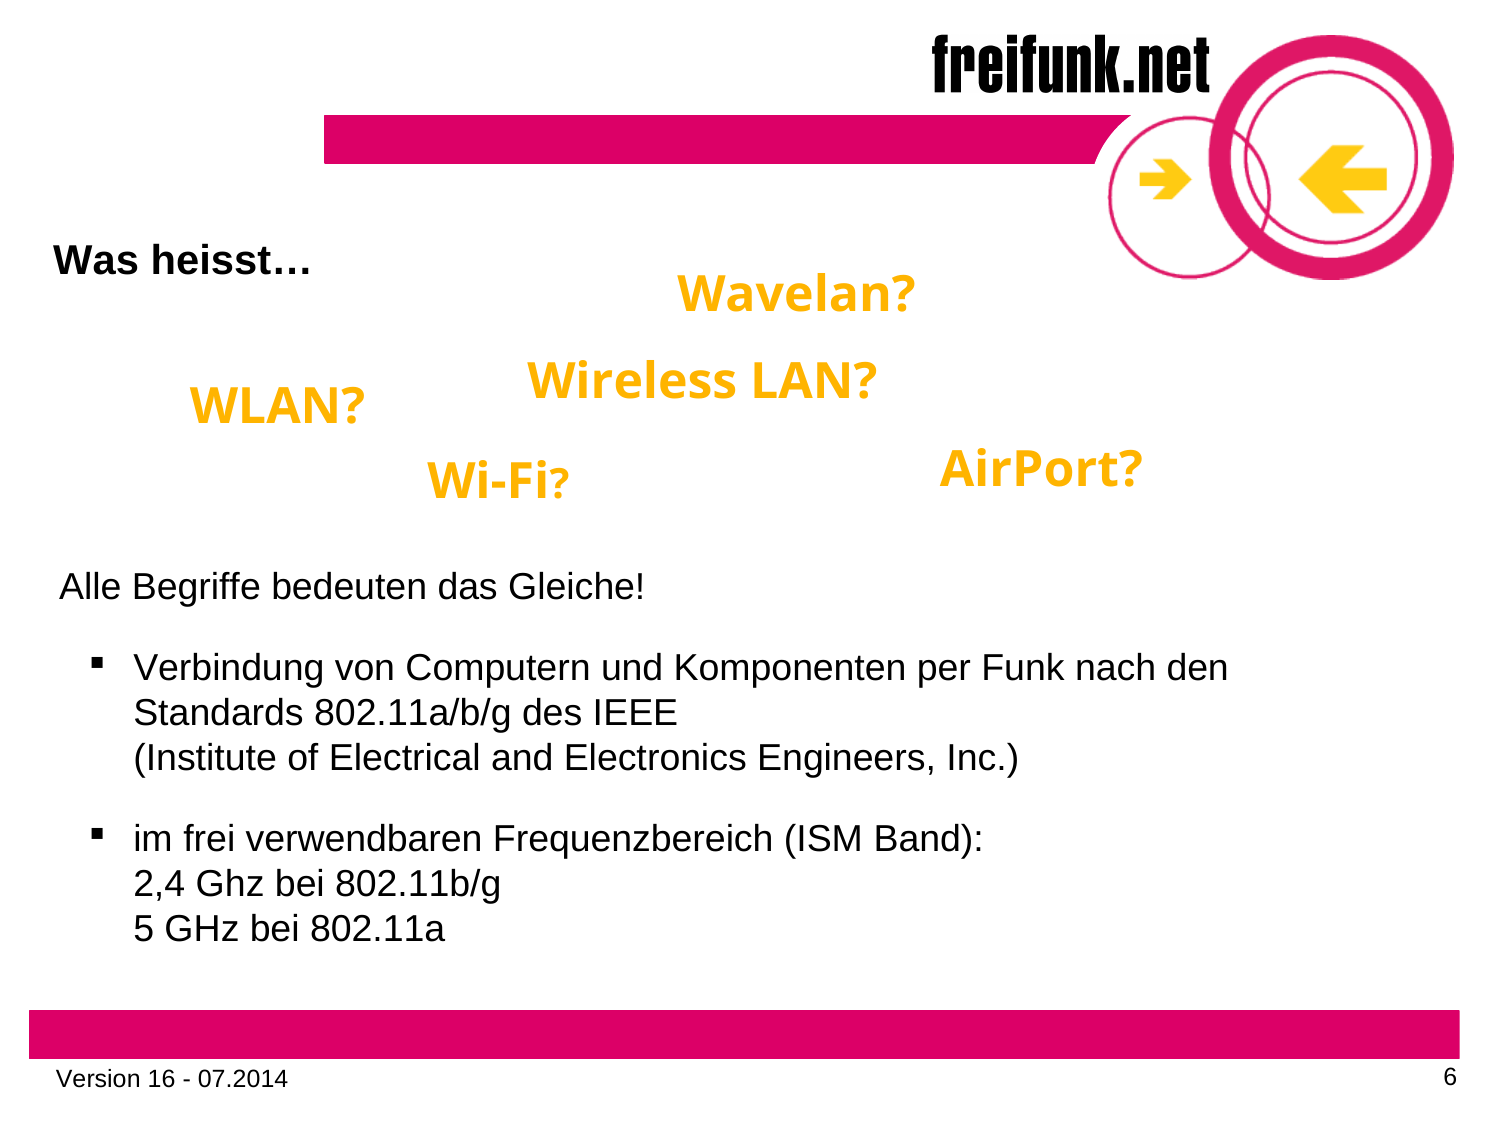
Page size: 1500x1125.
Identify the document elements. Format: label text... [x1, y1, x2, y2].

text_box AirPort? [924, 425, 1233, 502]
text_box WLAN? [174, 362, 423, 439]
text_box Was heisst… [53, 233, 1046, 313]
picture [932, 34, 1454, 280]
text_box Wireless LAN? [512, 337, 986, 414]
text_box Alle Begriffe bedeuten das Gleiche! Verbindung von Computern und Komponenten per Funk nach den Standards 802.11a/b/g des IEEE (Institute of Electrical and Electronics Engineers, Inc.) im frei verwendbaren Frequenzbereich (ISM Band): 2,4 Ghz bei 802.11b/g 5 GHz bei 802.11a [59, 562, 1288, 957]
text_box Wi-Fi? [412, 437, 661, 514]
text_box Wavelan? [662, 249, 970, 327]
